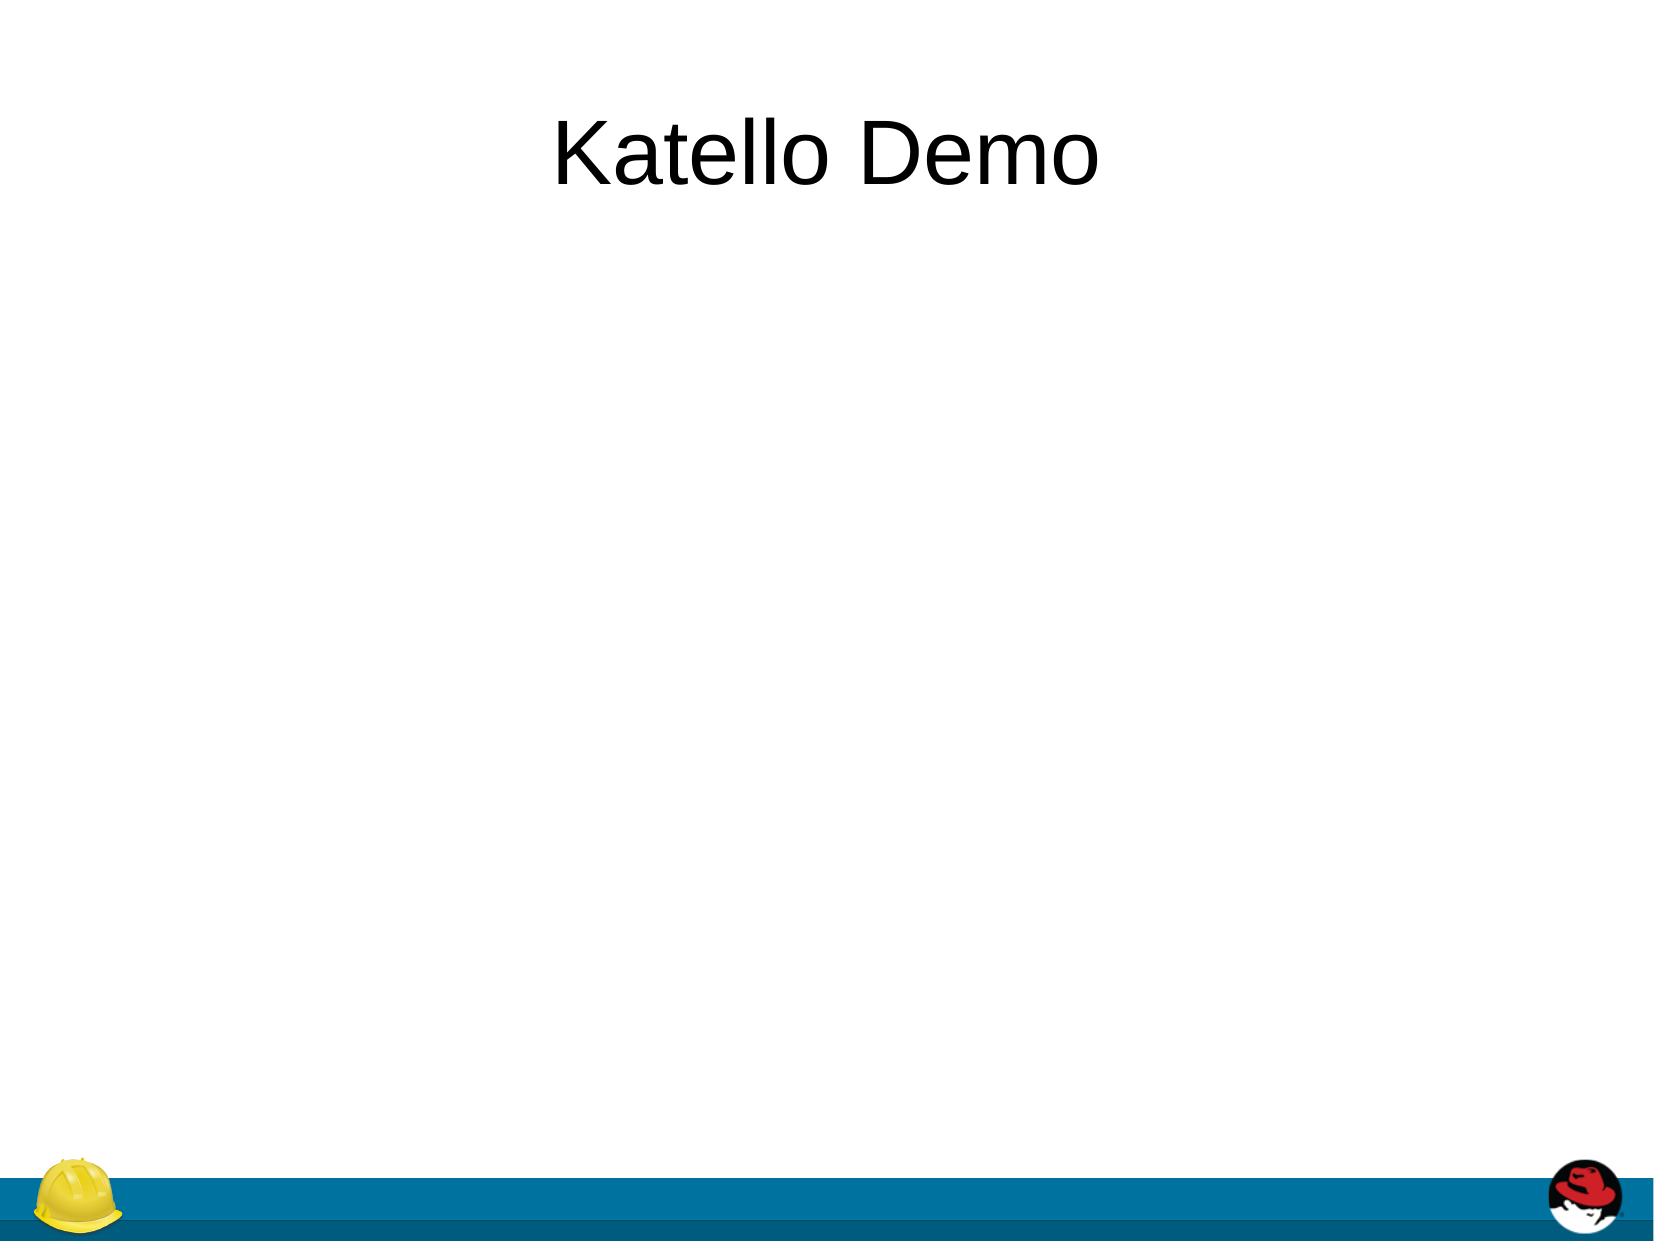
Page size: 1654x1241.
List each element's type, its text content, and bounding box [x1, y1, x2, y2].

picture [23, 1145, 130, 1235]
title Katello Demo [82, 49, 1571, 257]
picture [1547, 1157, 1630, 1233]
